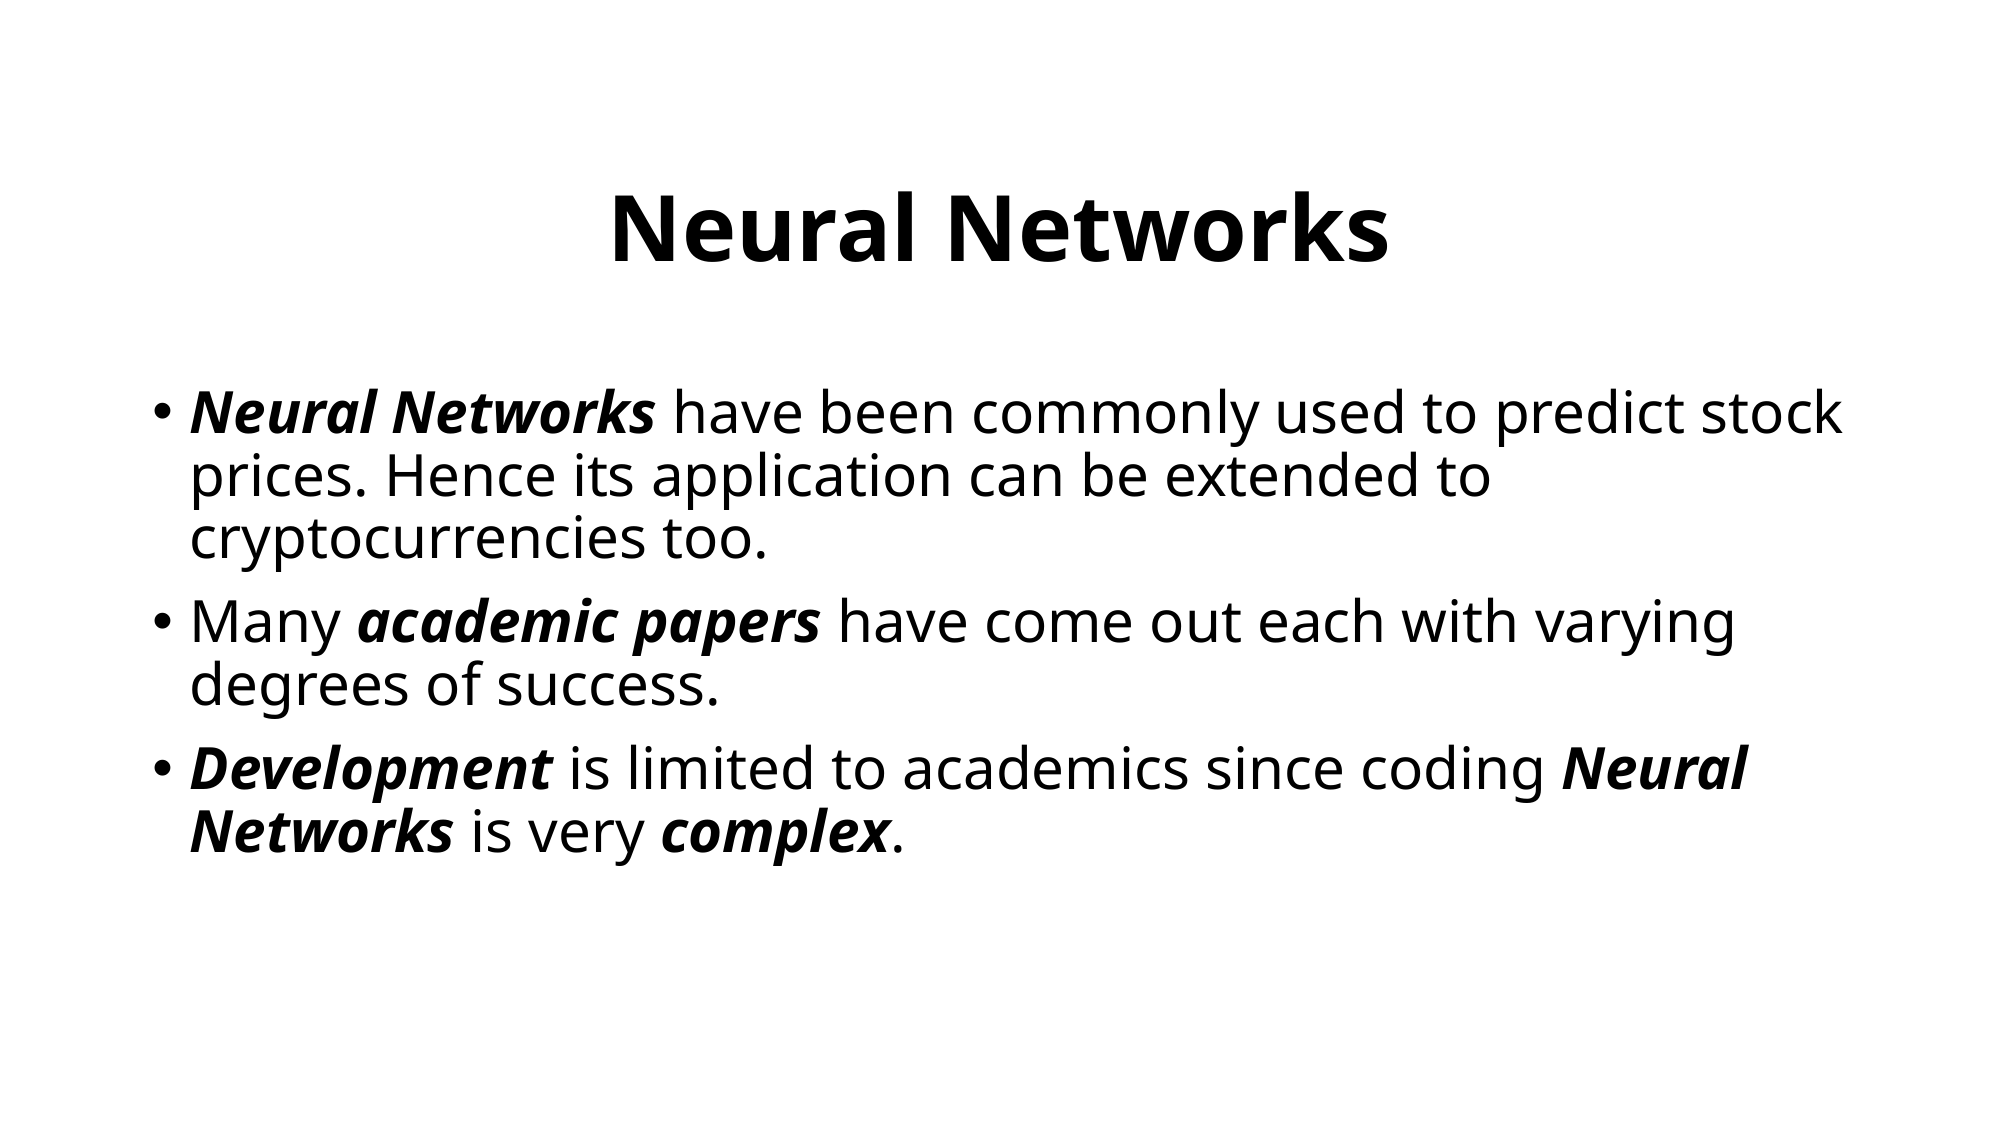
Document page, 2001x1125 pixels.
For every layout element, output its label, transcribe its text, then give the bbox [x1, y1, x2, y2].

title Neural Networks [137, 123, 1863, 341]
list Neural Networks have been commonly used to predict stock prices. Hence its application can be extended to cryptocurrencies too. Many academic papers have come out each with varying degrees of success. Development is limited to academics since coding Neural Networks is very complex. [137, 375, 1863, 828]
